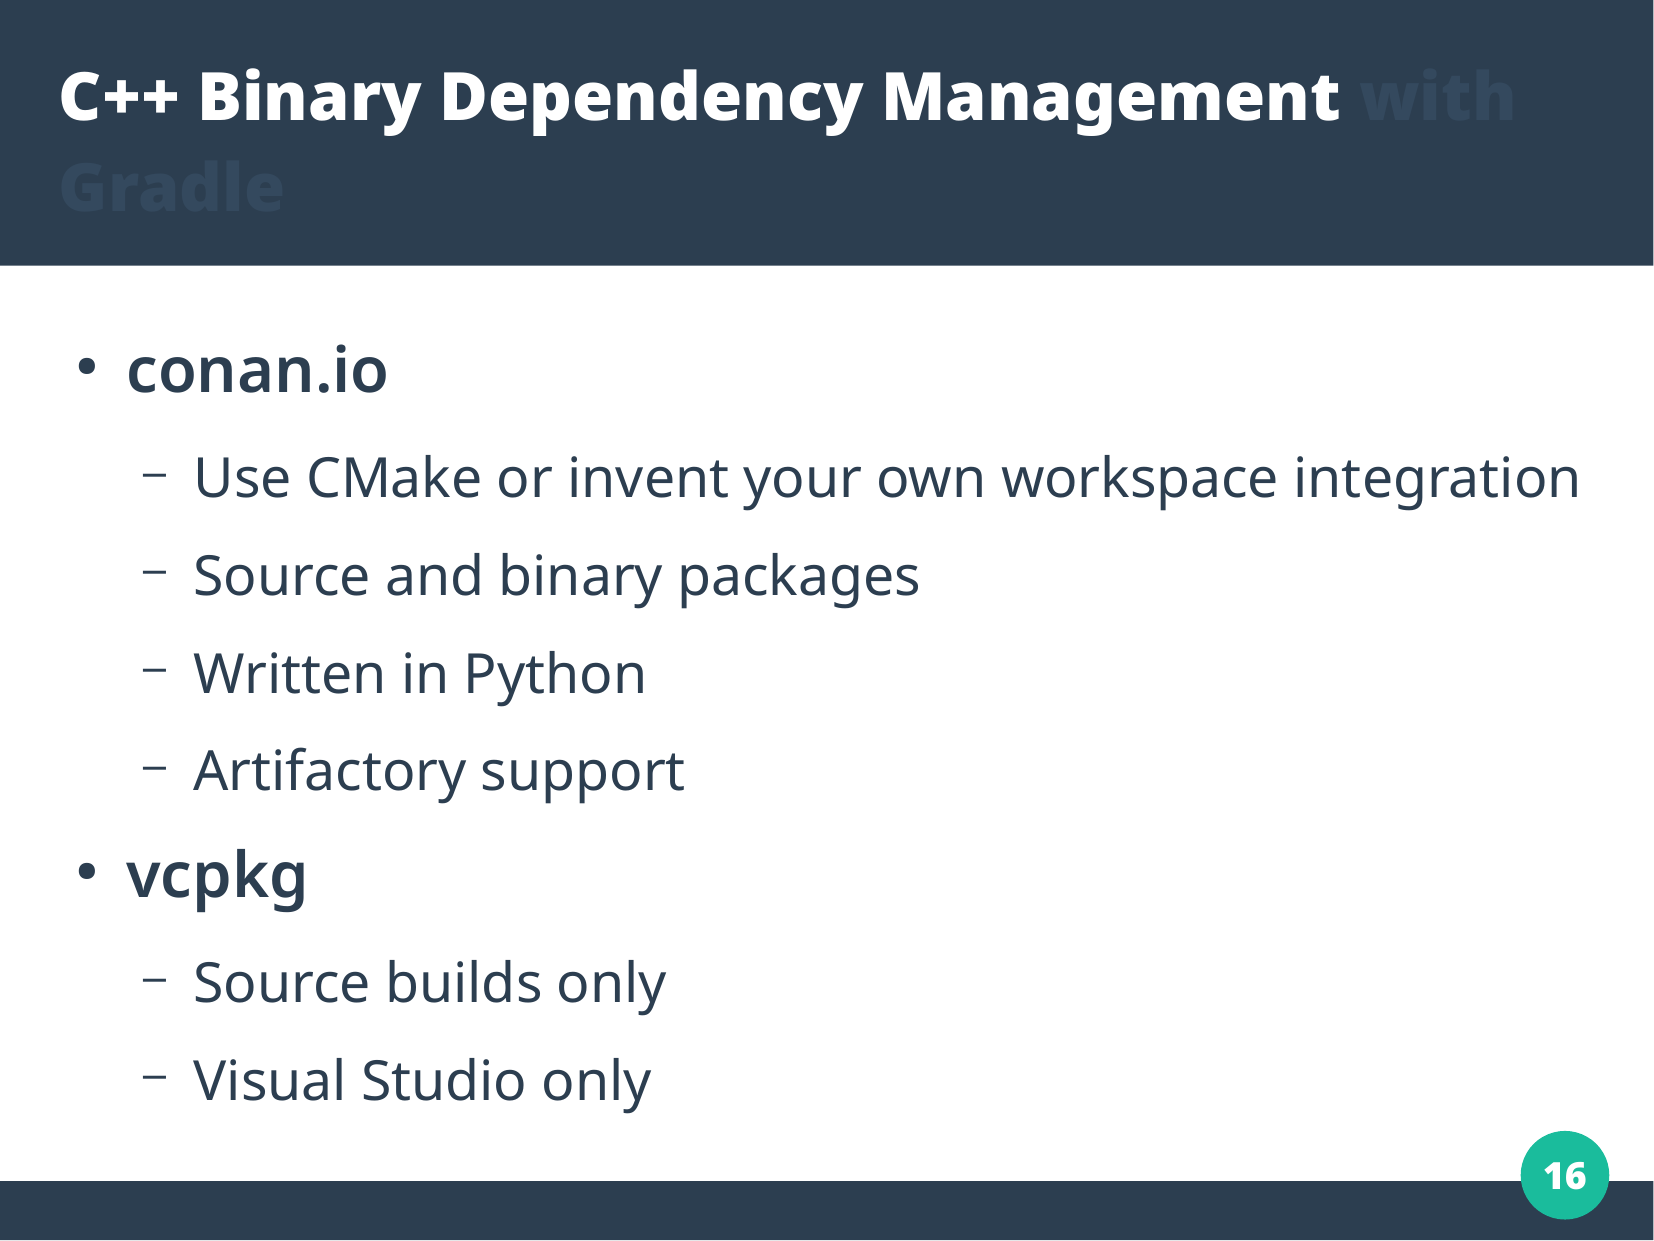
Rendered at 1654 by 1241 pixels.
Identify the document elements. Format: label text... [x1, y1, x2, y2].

title C++ Binary Dependency Management with Gradle [59, 49, 1595, 207]
list conan.io Use CMake or invent your own workspace integration Source and binary packages Written in Python Artifactory support vcpkg Source builds only Visual Studio only [59, 324, 1595, 1152]
